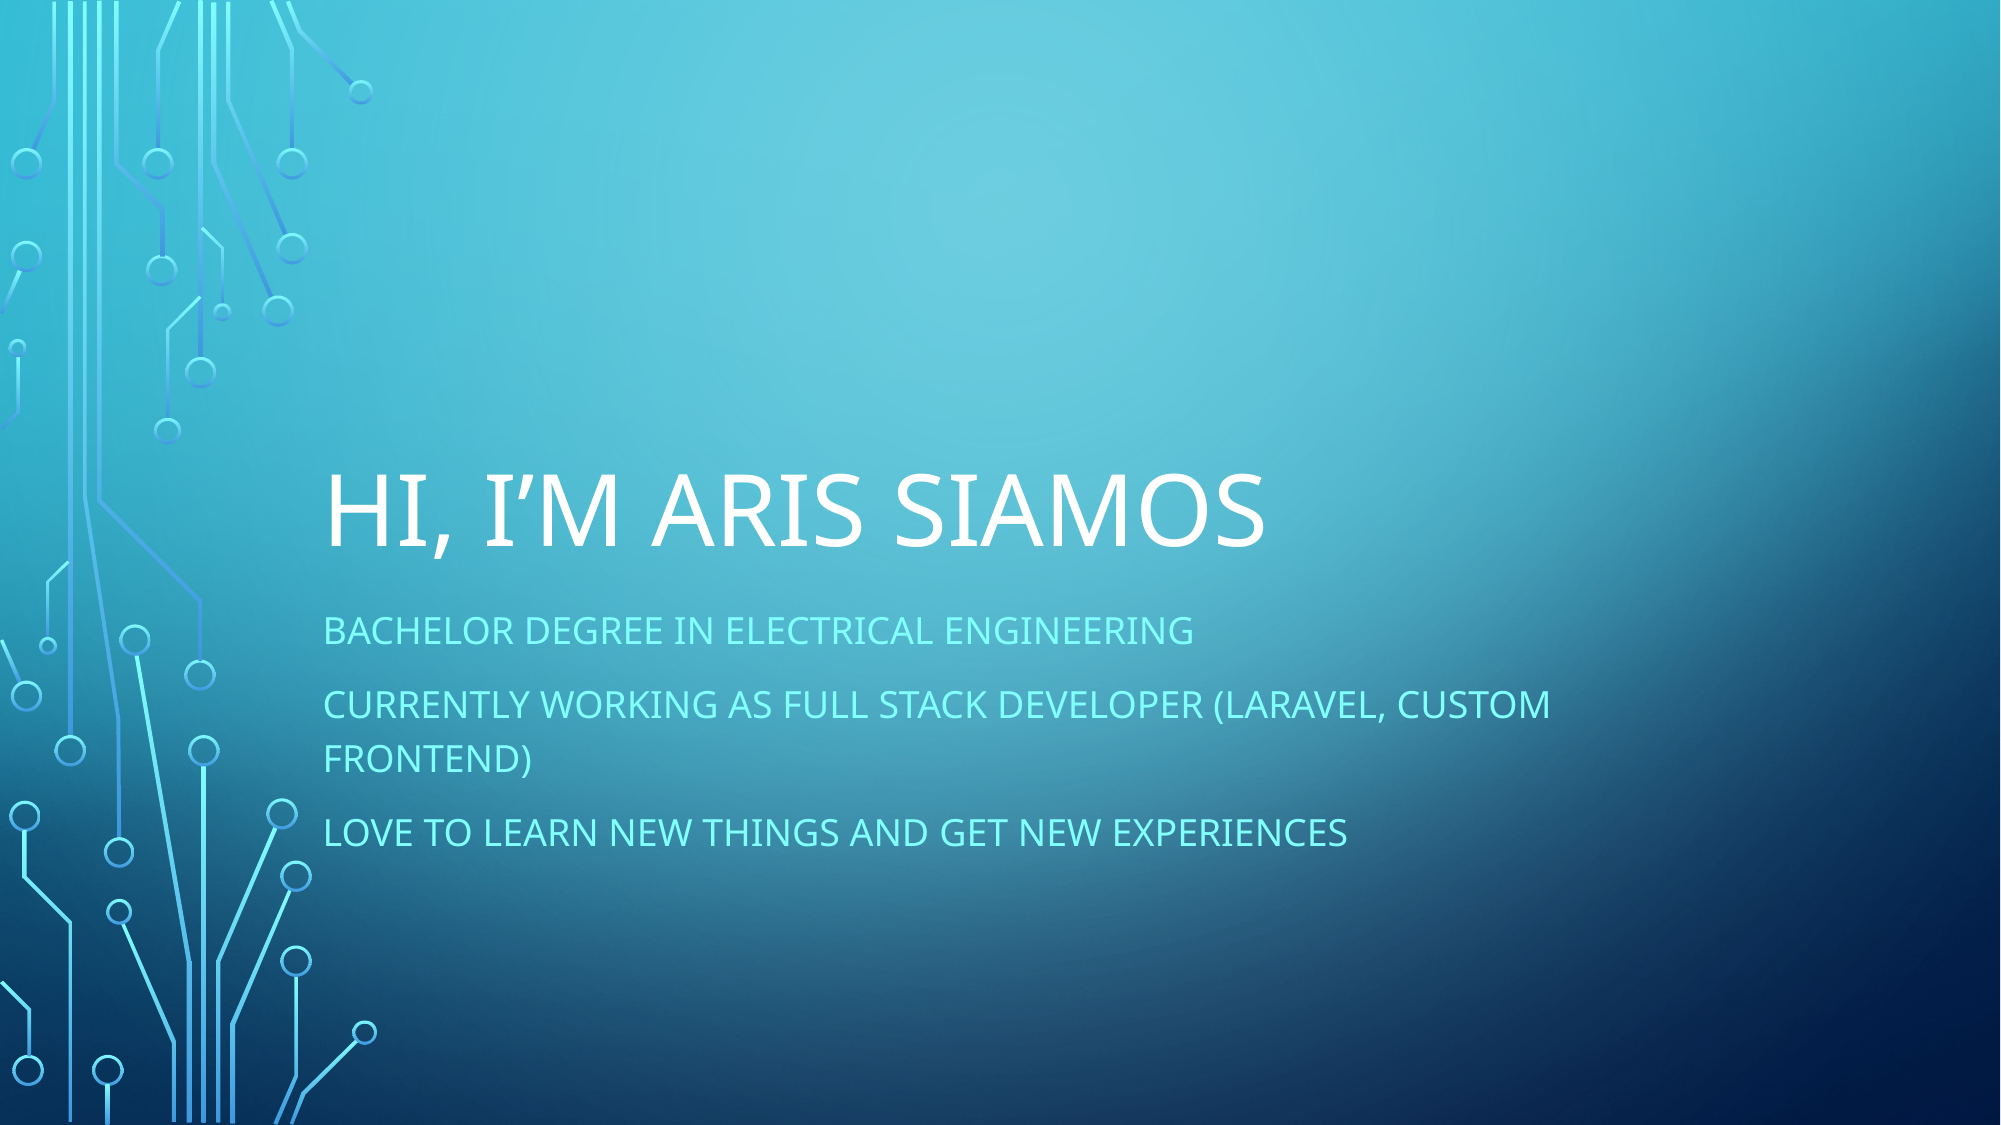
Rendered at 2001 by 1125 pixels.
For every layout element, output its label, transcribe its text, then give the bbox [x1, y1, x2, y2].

title Hi, I’m Aris siamos [307, 184, 1750, 576]
subtitle Bachelor degree in electrical engineering Currently working as full stack developer (Laravel, custom frontend) Love to learn new things and get new experiences [307, 590, 1750, 863]
